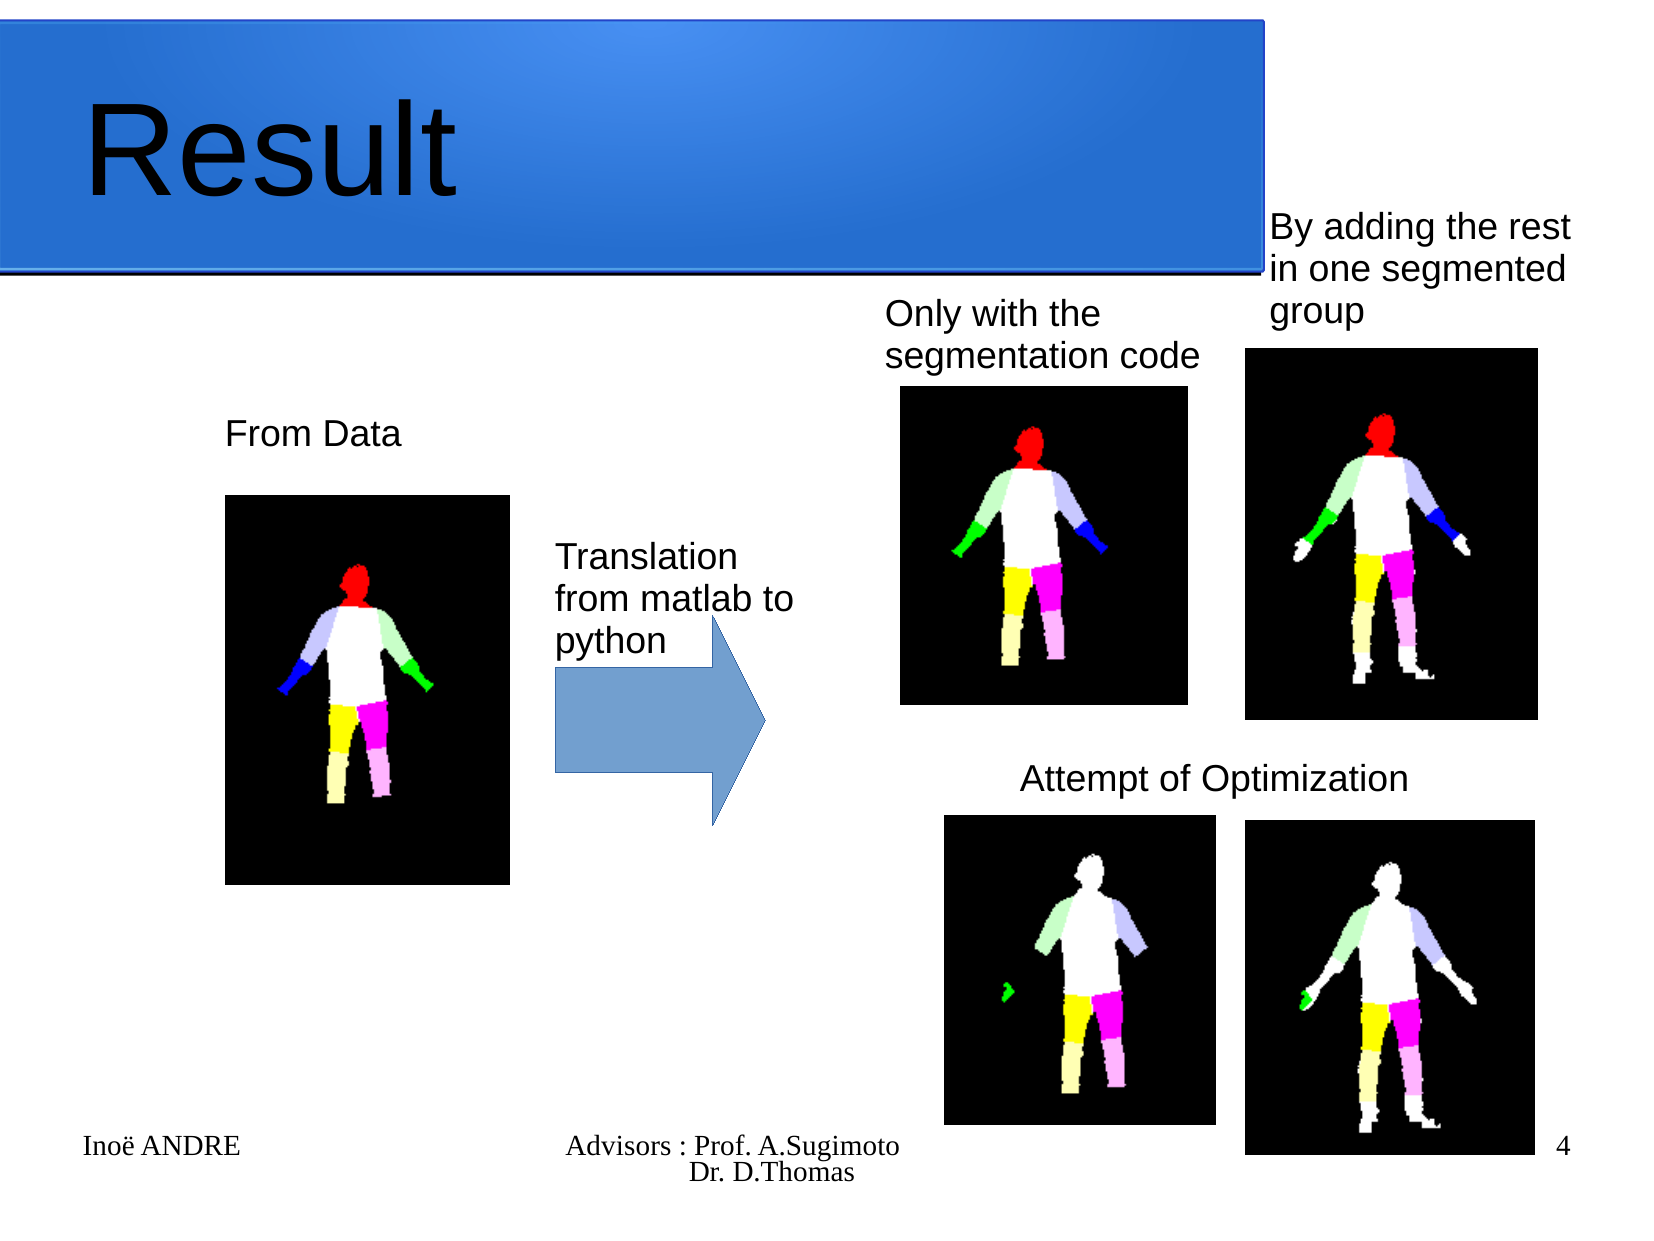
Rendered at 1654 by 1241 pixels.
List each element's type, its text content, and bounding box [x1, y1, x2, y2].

text_box Only with the segmentation code [870, 285, 1254, 384]
picture [225, 495, 511, 885]
picture [900, 386, 1188, 706]
picture [1245, 820, 1535, 1156]
picture [944, 815, 1216, 1126]
title Result [82, 47, 1235, 252]
text_box From Data [210, 405, 496, 462]
text_box Attempt of Optimization [1005, 750, 1501, 849]
text_box Translation from matlab to python [540, 528, 811, 669]
picture [1245, 348, 1538, 721]
text_box [555, 669, 766, 826]
text_box By adding the rest in one segmented group [1254, 198, 1621, 349]
